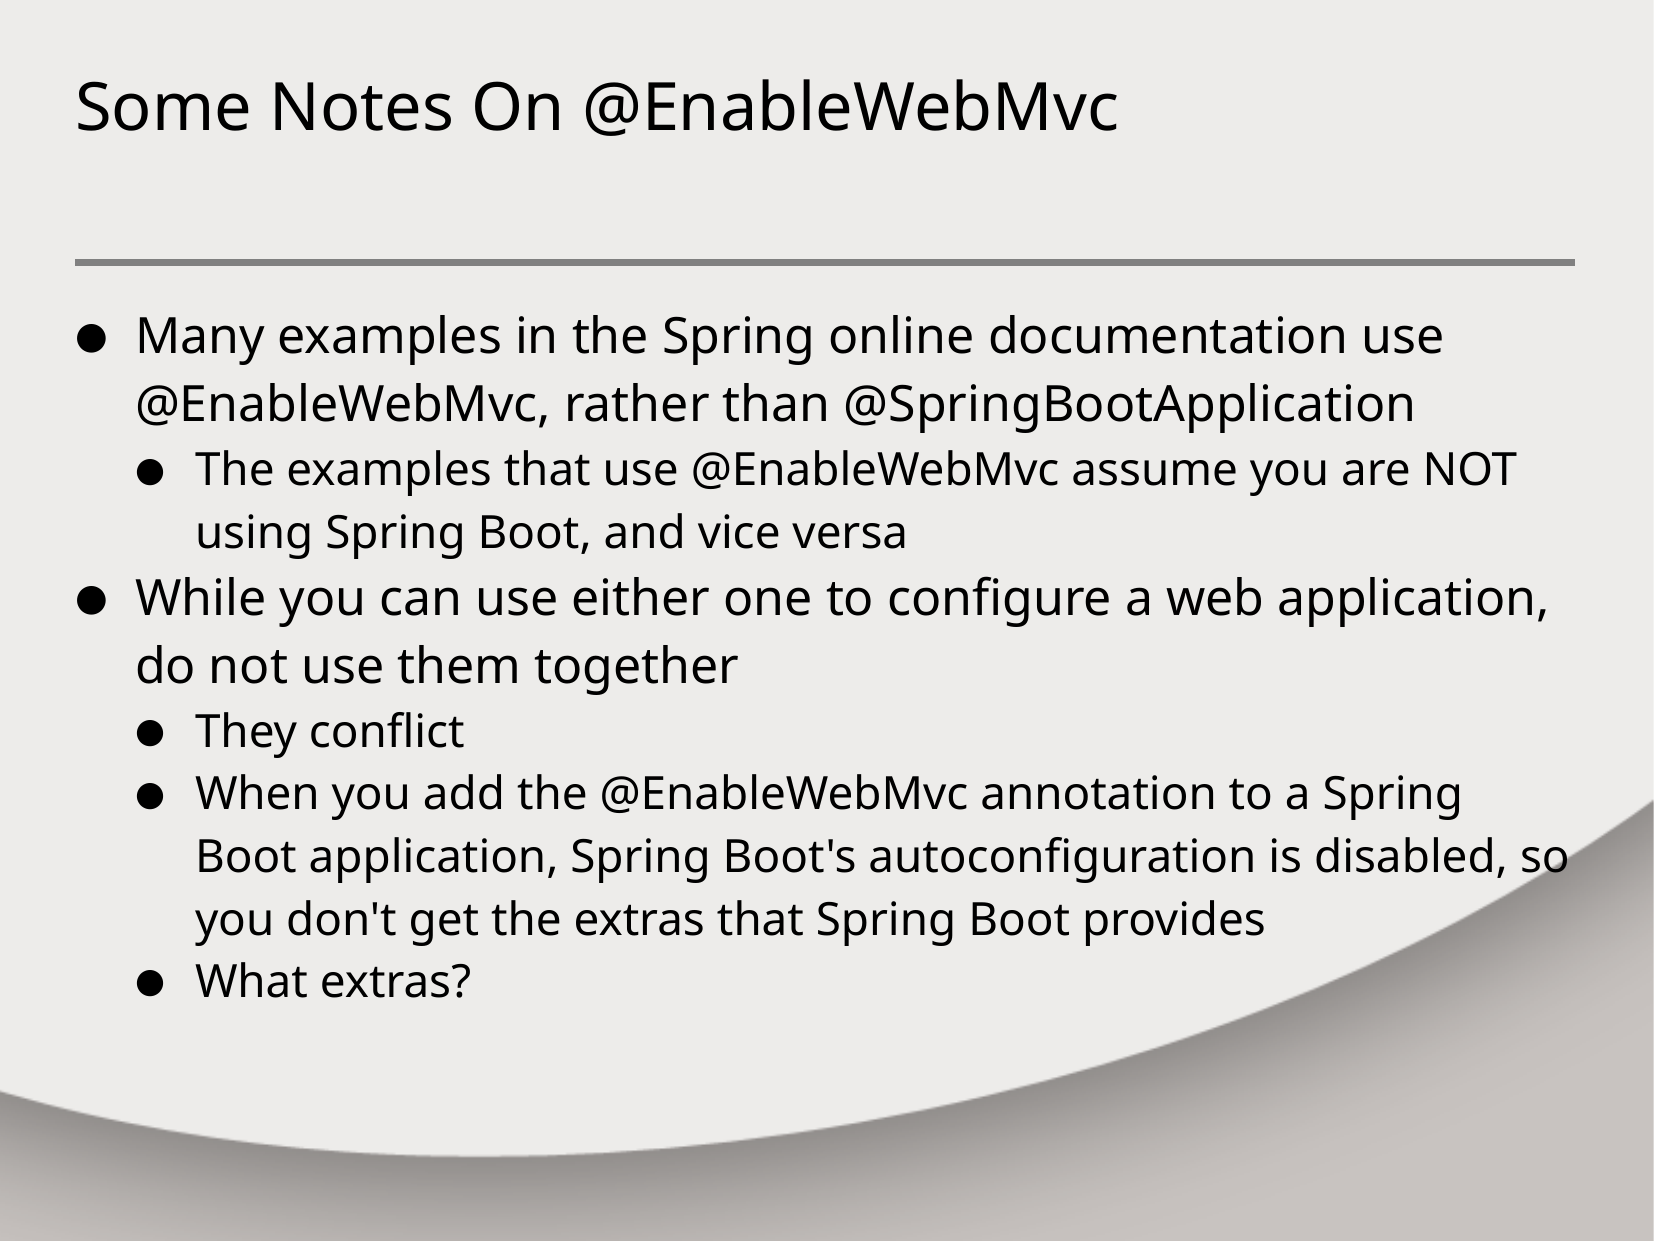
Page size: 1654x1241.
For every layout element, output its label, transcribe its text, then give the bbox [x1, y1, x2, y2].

title Some Notes On @EnableWebMvc [75, 75, 1576, 226]
picture [0, 0, 1654, 1241]
list Many examples in the Spring online documentation use @EnableWebMvc, rather than @SpringBootApplication The examples that use @EnableWebMvc assume you are NOT using Spring Boot, and vice versa While you can use either one to configure a web application, do not use them together They conflict When you add the @EnableWebMvc annotation to a Spring Boot application, Spring Boot's autoconfiguration is disabled, so you don't get the extras that Spring Boot provides What extras? [75, 300, 1576, 1163]
